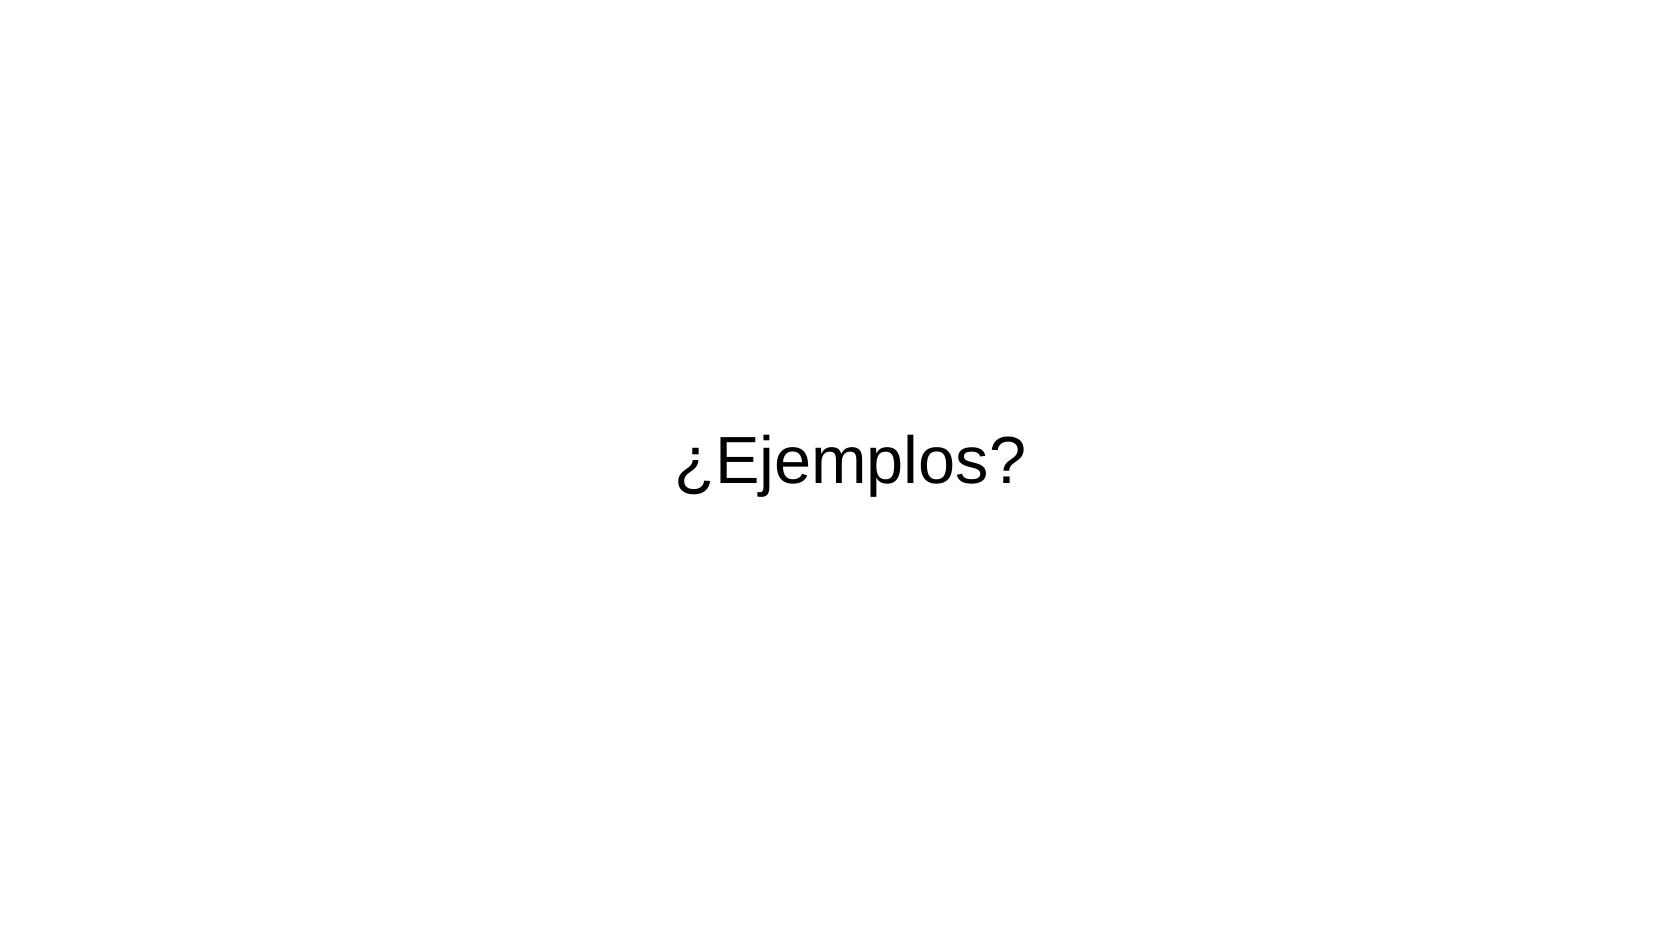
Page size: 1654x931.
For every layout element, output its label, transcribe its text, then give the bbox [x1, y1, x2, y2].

subtitle ¿Ejemplos? [88, 100, 1577, 821]
